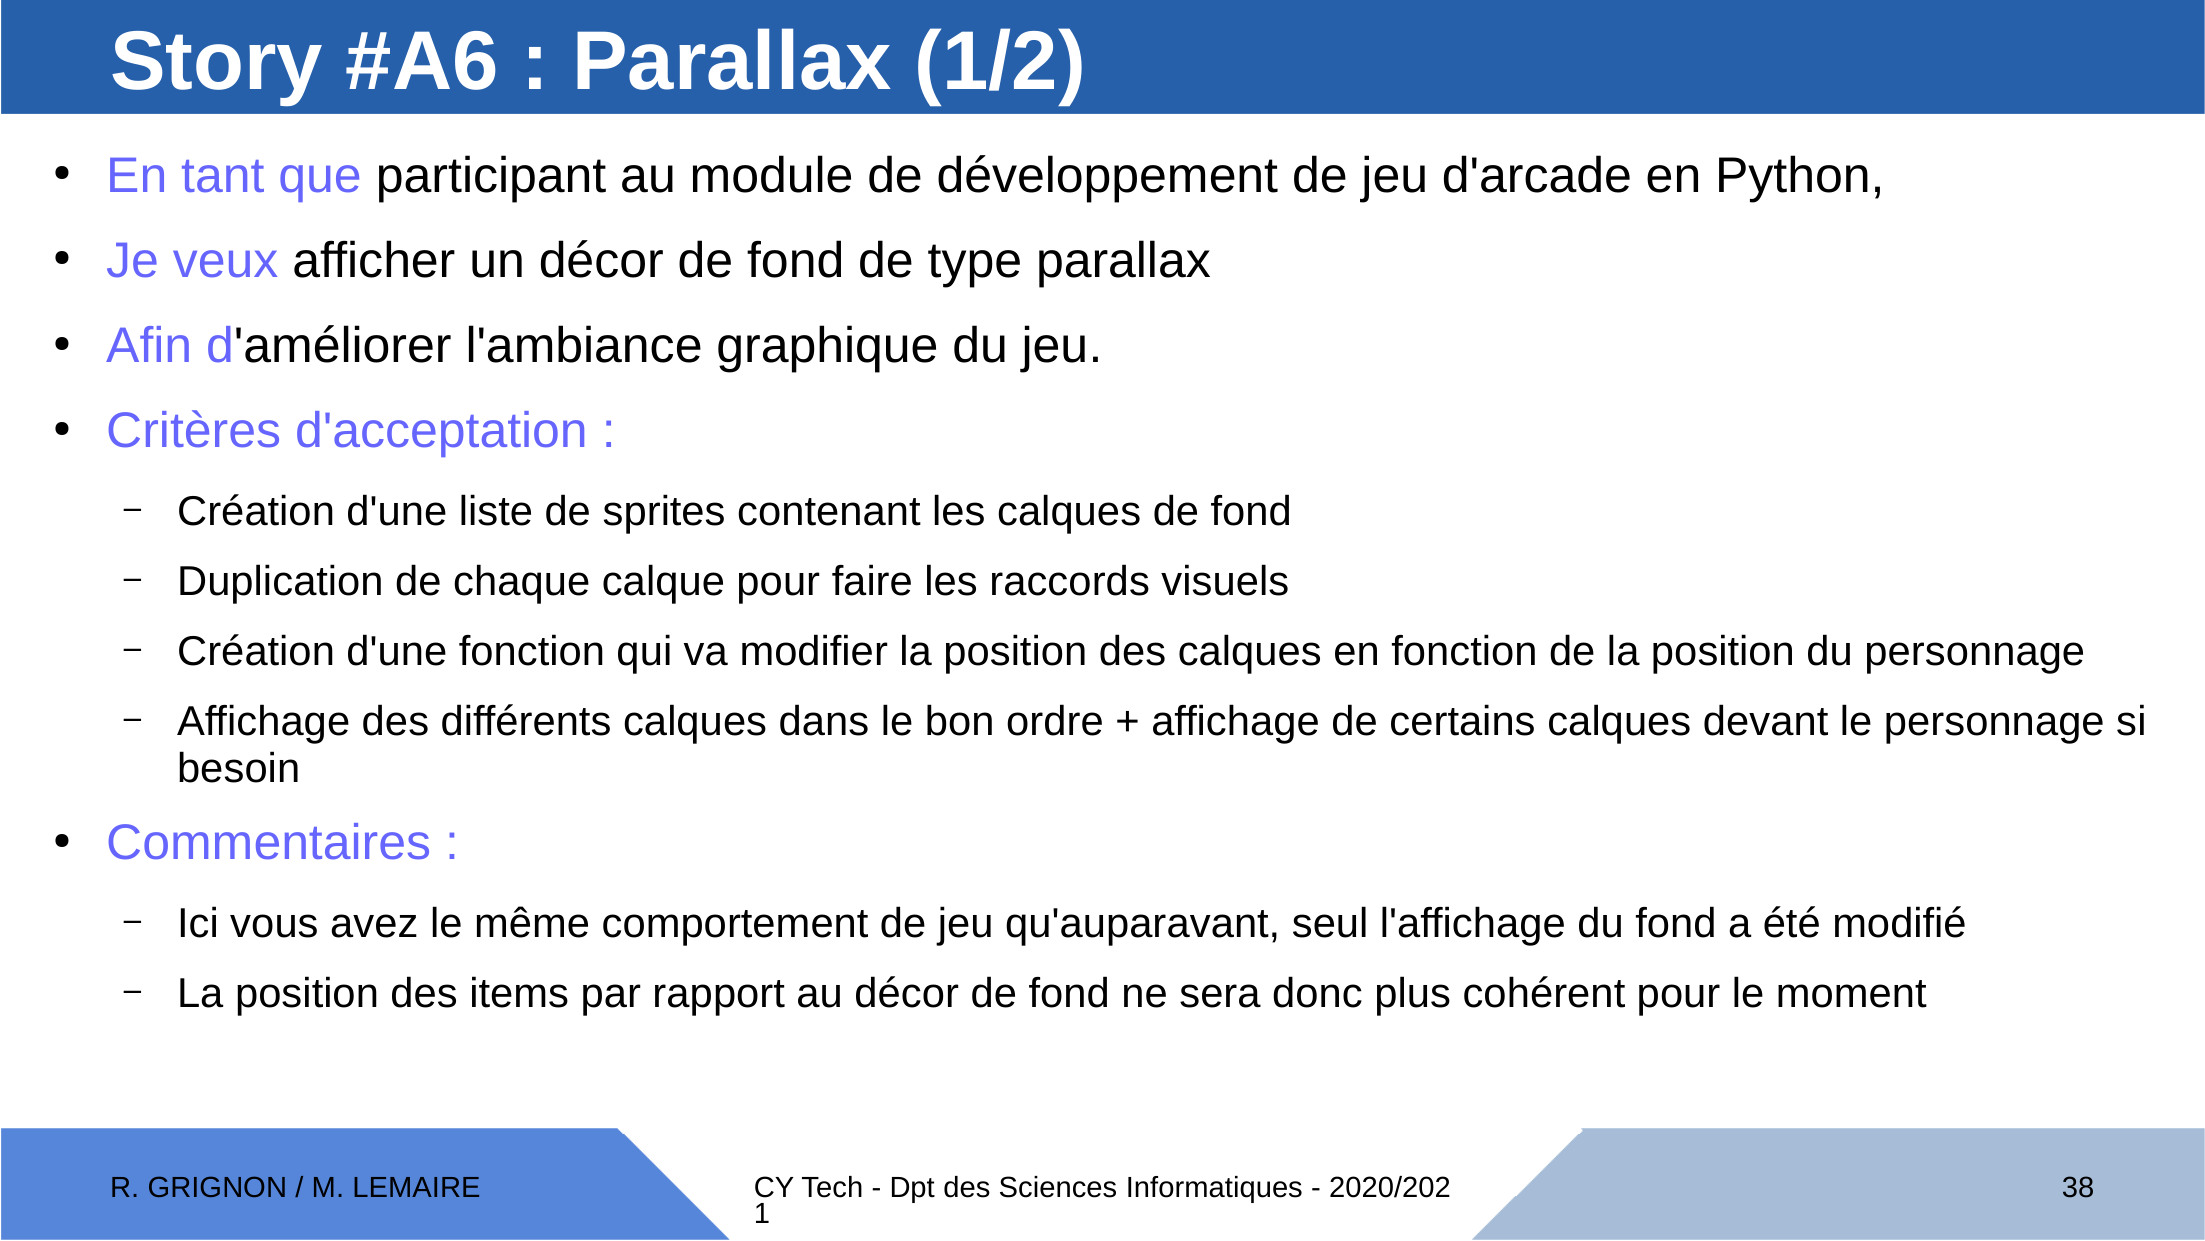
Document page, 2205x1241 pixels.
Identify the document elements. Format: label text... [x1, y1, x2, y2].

list En tant que participant au module de développement de jeu d'arcade en Python, Je veux afficher un décor de fond de type parallax Afin d'améliorer l'ambiance graphique du jeu. Critères d'acceptation : Création d'une liste de sprites contenant les calques de fond Duplication de chaque calque pour faire les raccords visuels Création d'une fonction qui va modifier la position des calques en fonction de la position du personnage Affichage des différents calques dans le bon ordre + affichage de certains calques devant le personnage si besoin Commentaires : Ici vous avez le même comportement de jeu qu'auparavant, seul l'affichage du fond a été modifié La position des items par rapport au décor de fond ne sera donc plus cohérent pour le moment [35, 217, 2186, 1087]
picture [0, 0, 2205, 1241]
title Story #A6 : Parallax (1/2) [110, 49, 2095, 217]
